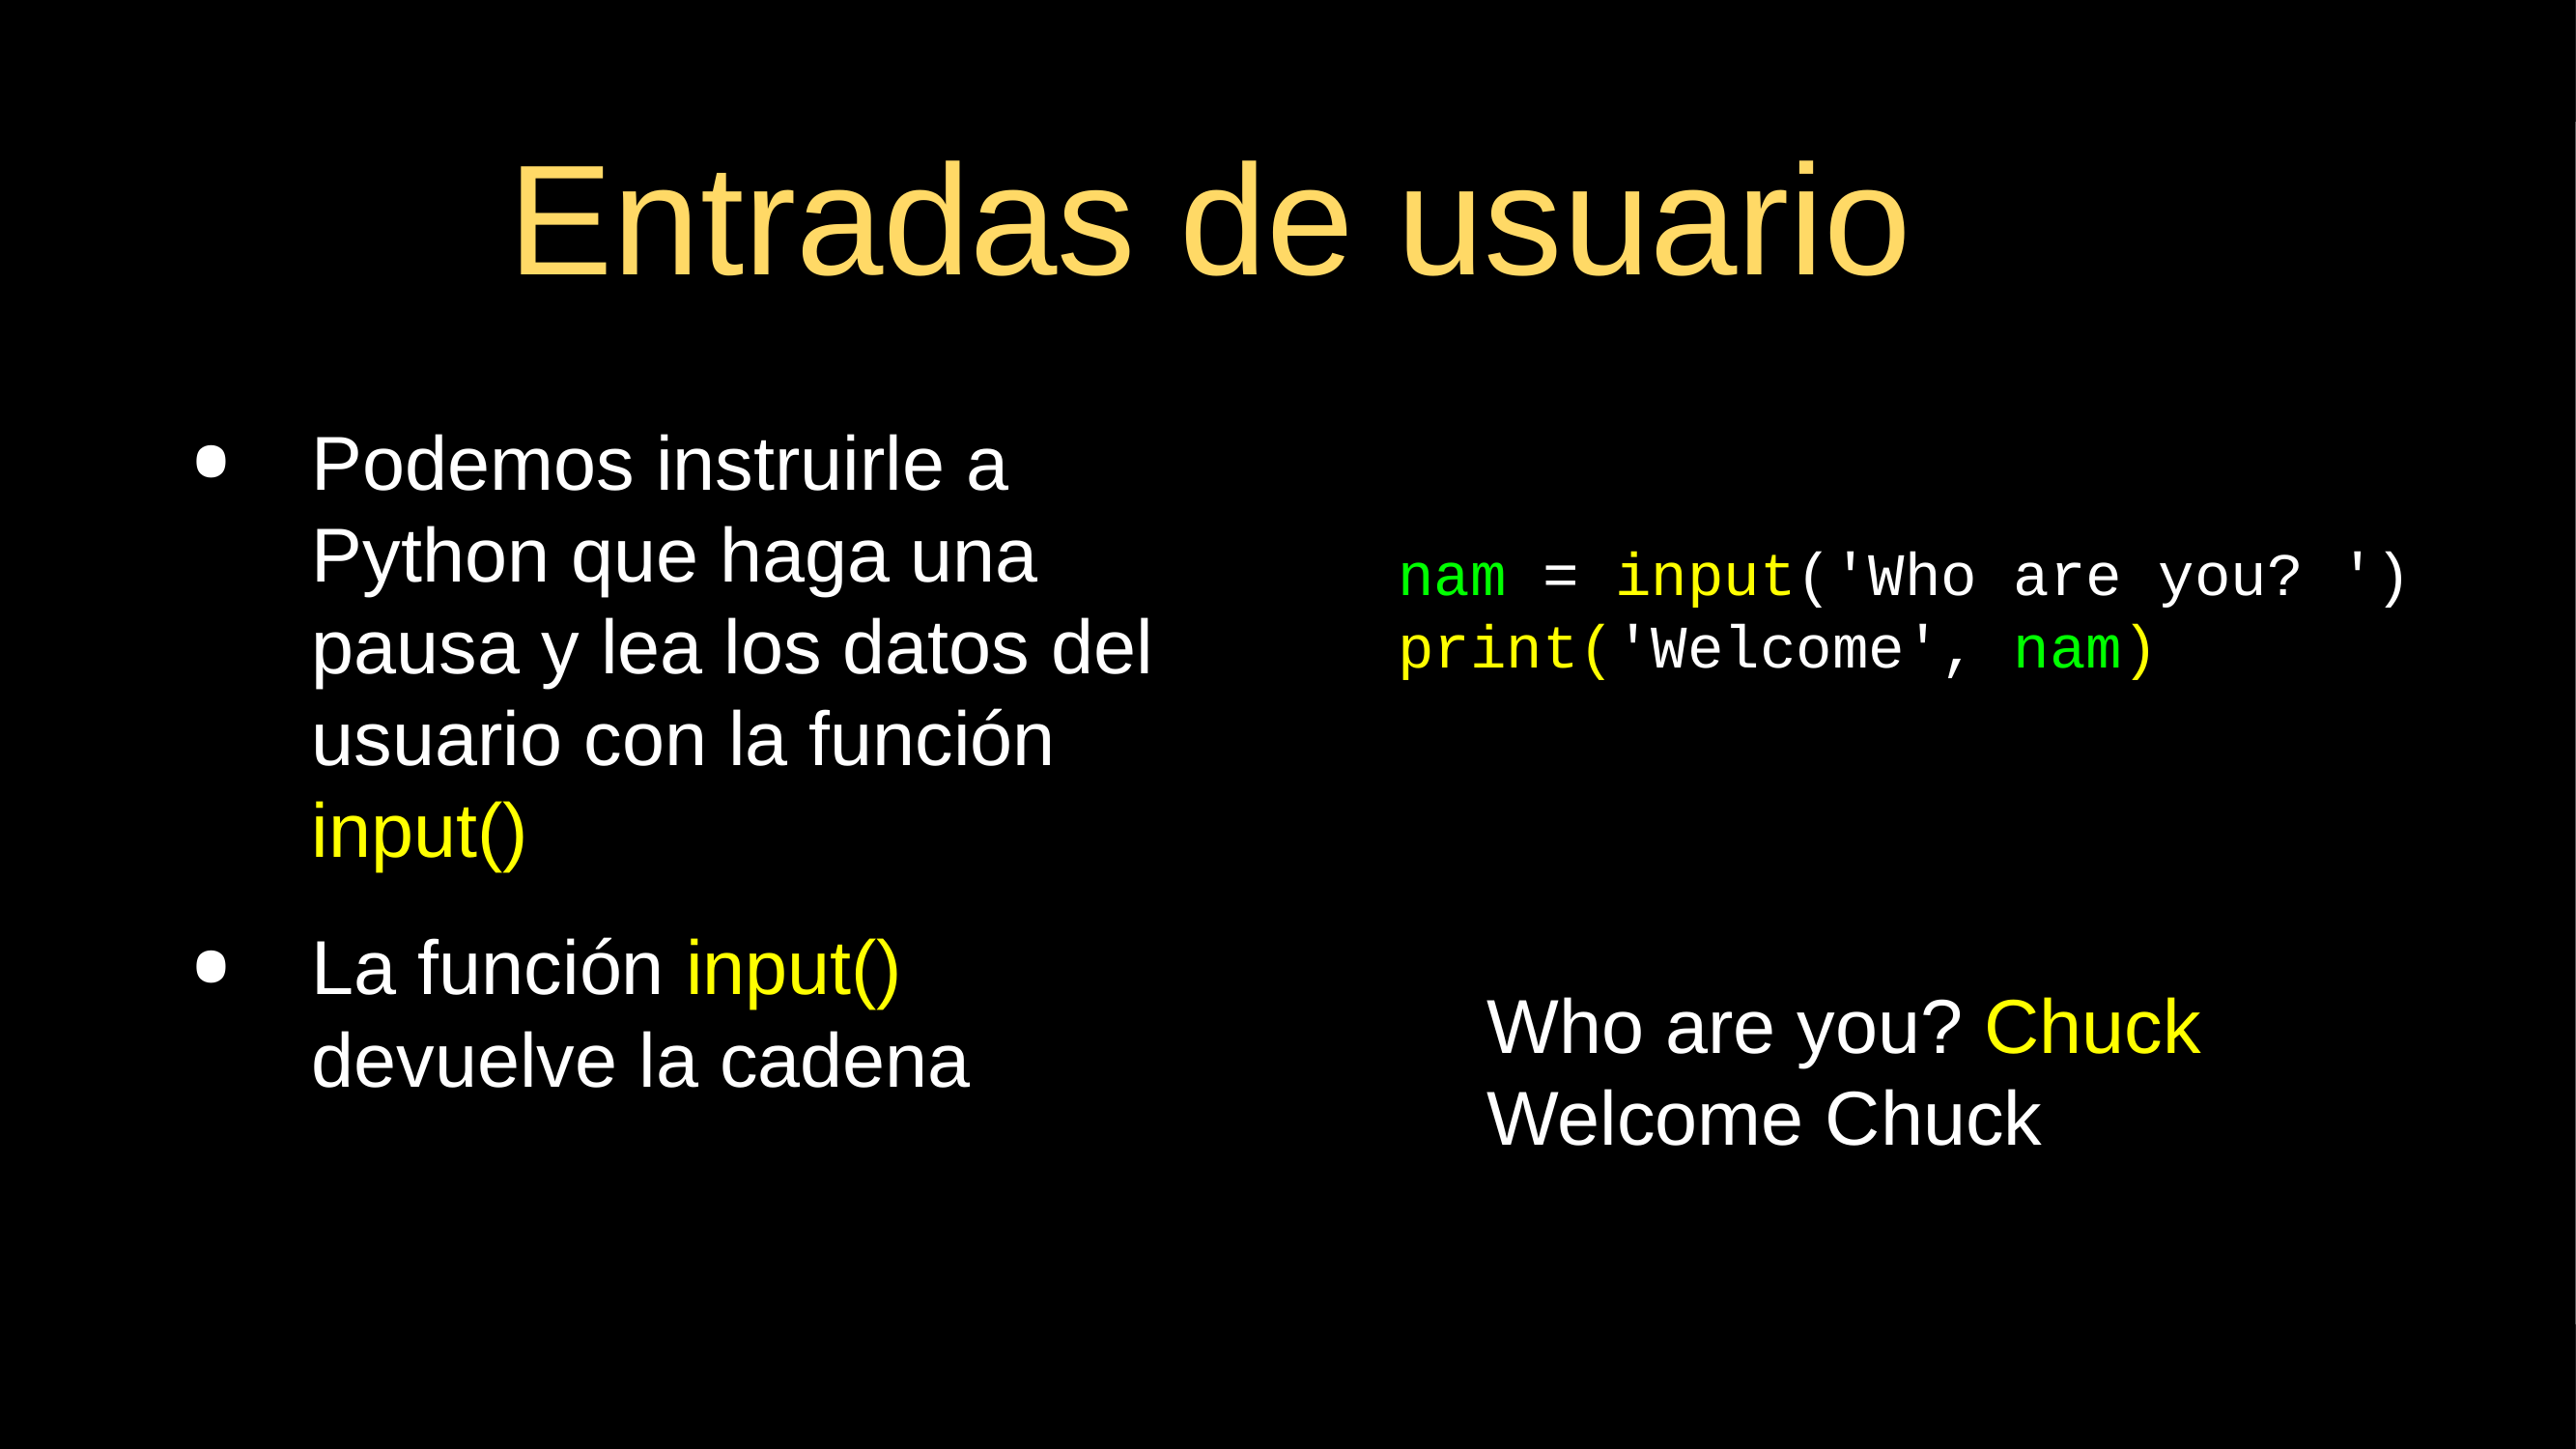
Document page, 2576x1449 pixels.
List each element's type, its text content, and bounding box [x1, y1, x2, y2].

title Entradas de usuario [128, 124, 2292, 300]
list Podemos instruirle a Python que haga una pausa y lea los datos del usuario con la función input() La función input() devuelve la cadena [128, 338, 1214, 1178]
text_box nam = input('Who are you? ') print('Welcome', nam) [1398, 511, 2520, 705]
text_box Who are you? Chuck Welcome Chuck [1486, 916, 2229, 1221]
